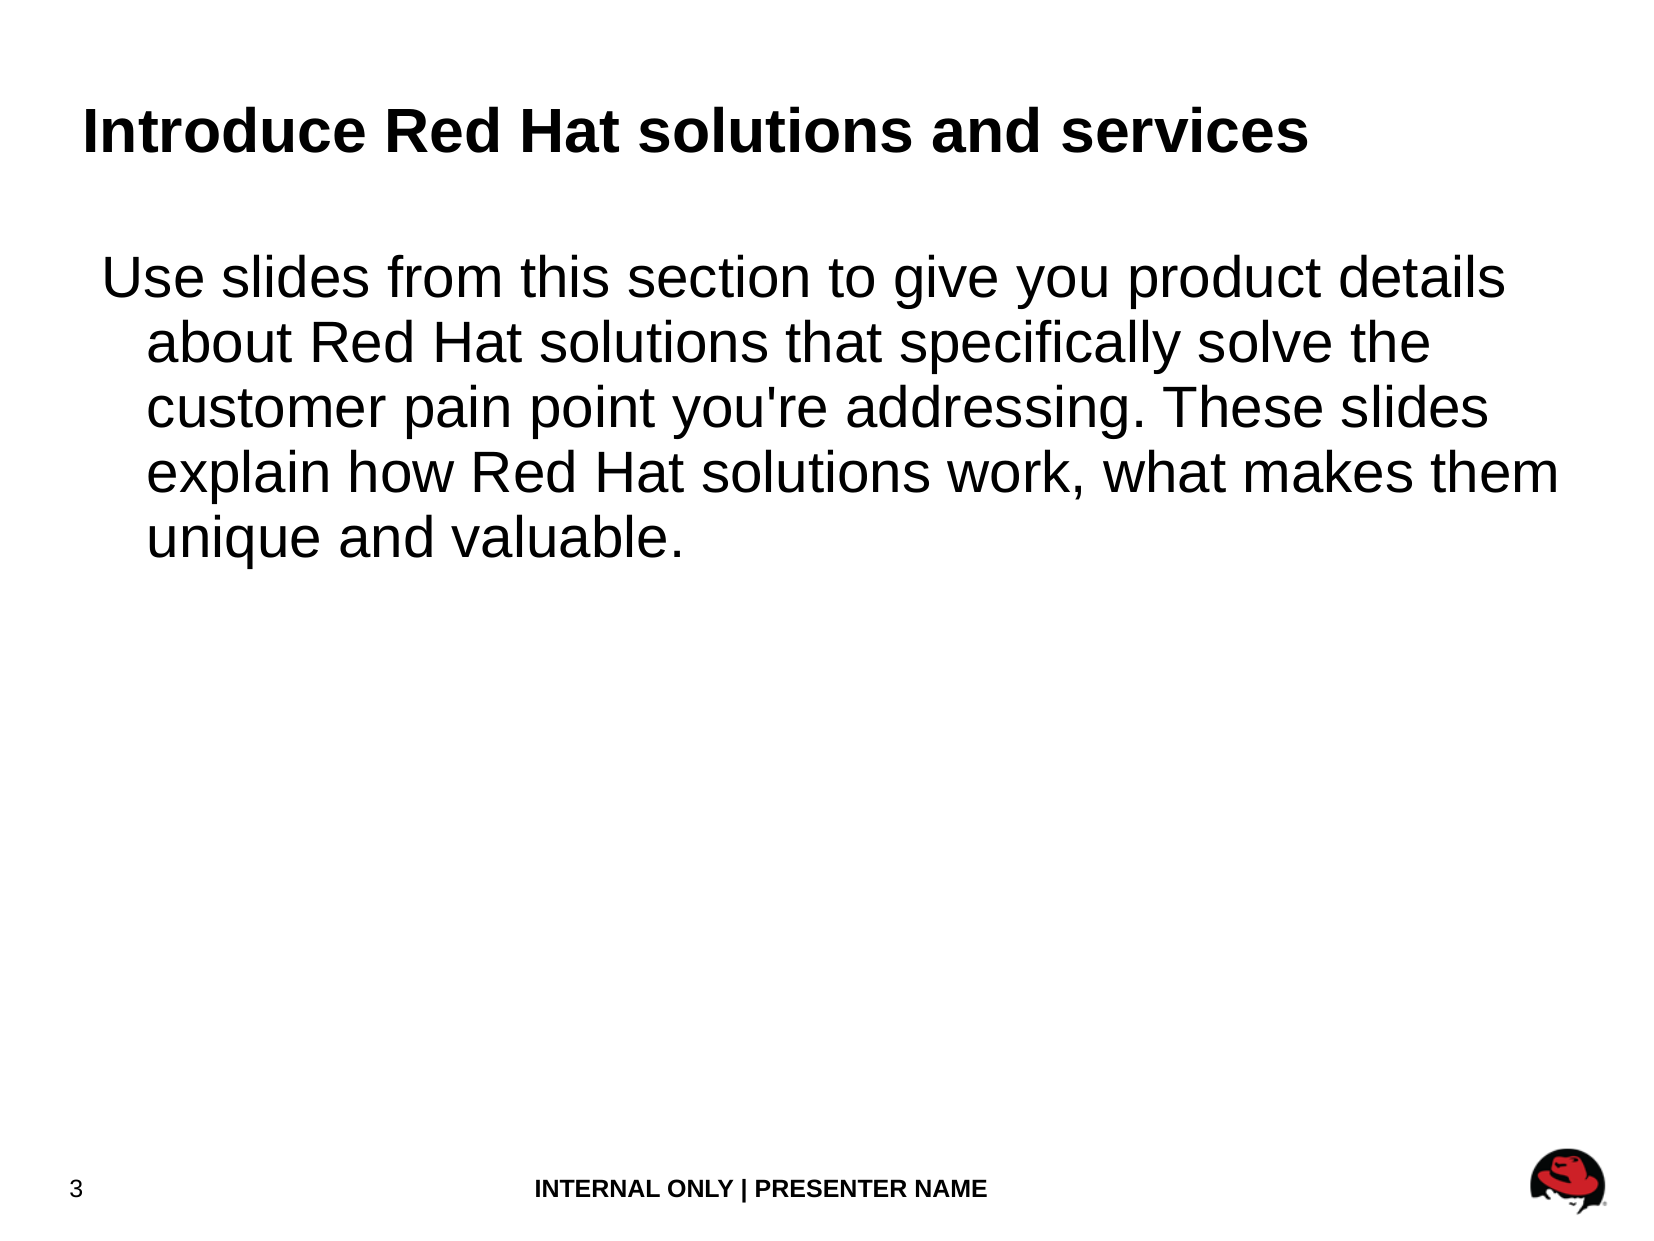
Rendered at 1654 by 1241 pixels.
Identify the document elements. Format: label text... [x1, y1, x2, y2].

picture [1529, 1146, 1613, 1224]
list Use slides from this section to give you product details about Red Hat solutions that specifically solve the customer pain point you're addressing. These slides explain how Red Hat solutions work, what makes them unique and valuable. [86, 244, 1576, 1039]
title Introduce Red Hat solutions and services [82, 37, 1571, 226]
